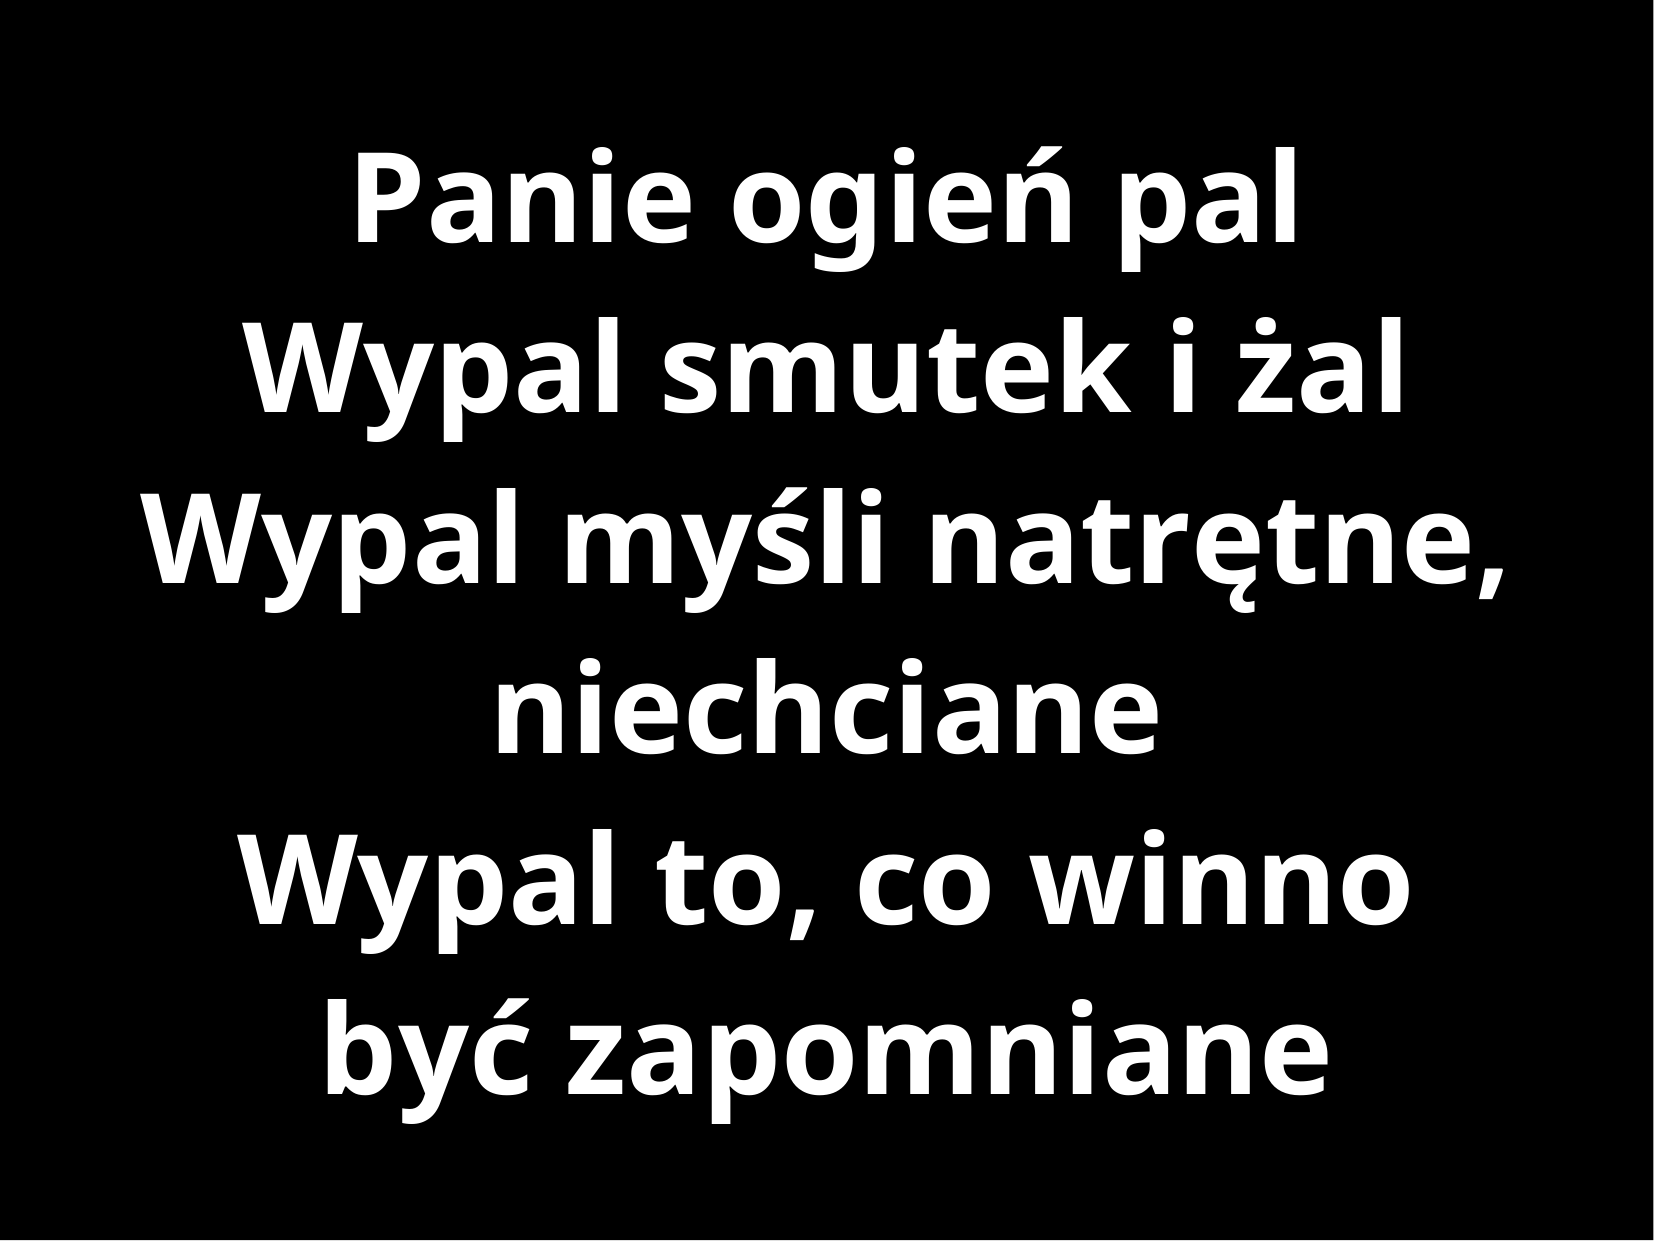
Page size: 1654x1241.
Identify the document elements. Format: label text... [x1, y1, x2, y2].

title Panie ogień pal Wypal smutek i żal Wypal myśli natrętne, niechciane Wypal to, co winno być zapomniane [0, 0, 1654, 1241]
